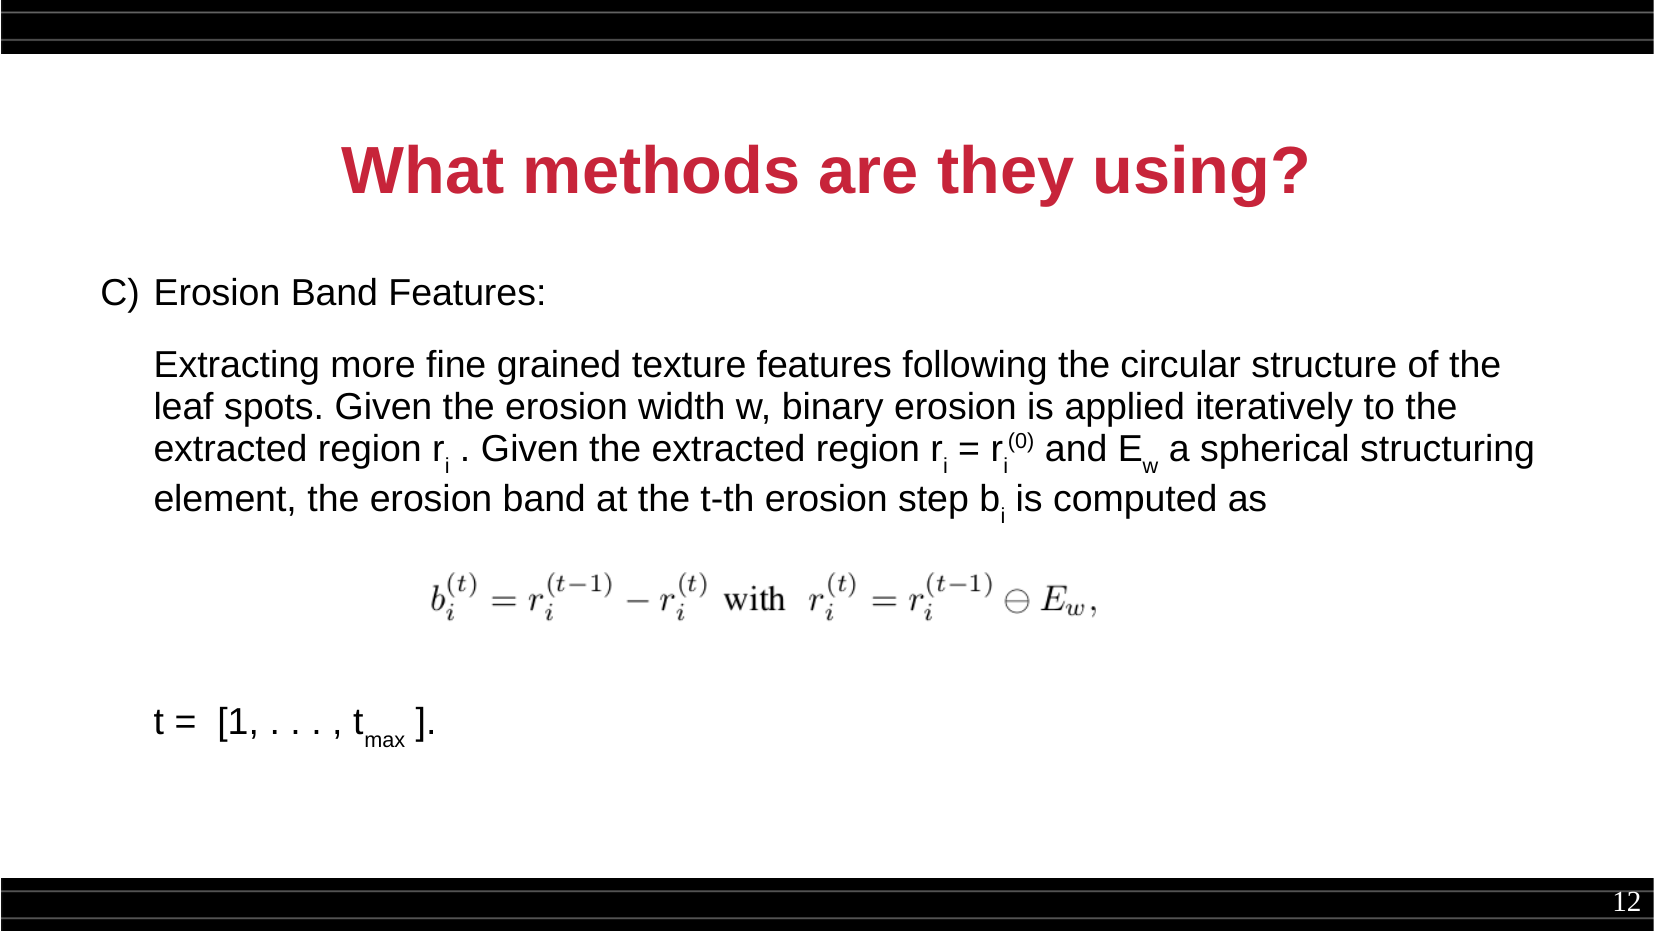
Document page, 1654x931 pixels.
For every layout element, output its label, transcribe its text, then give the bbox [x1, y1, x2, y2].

title What methods are they using? [82, 92, 1571, 249]
picture [1, 0, 1654, 54]
list Erosion Band Features: Extracting more fine grained texture features following the circular structure of the leaf spots. Given the erosion width w, binary erosion is applied iteratively to the extracted region ri . Given the extracted region ri = ri(0) and Ew a spherical structuring element, the erosion band at the t-th erosion step bi is computed as t = [1, . . . , tmax ]. [82, 271, 1571, 758]
picture [1, 878, 1654, 931]
picture [409, 556, 1111, 638]
